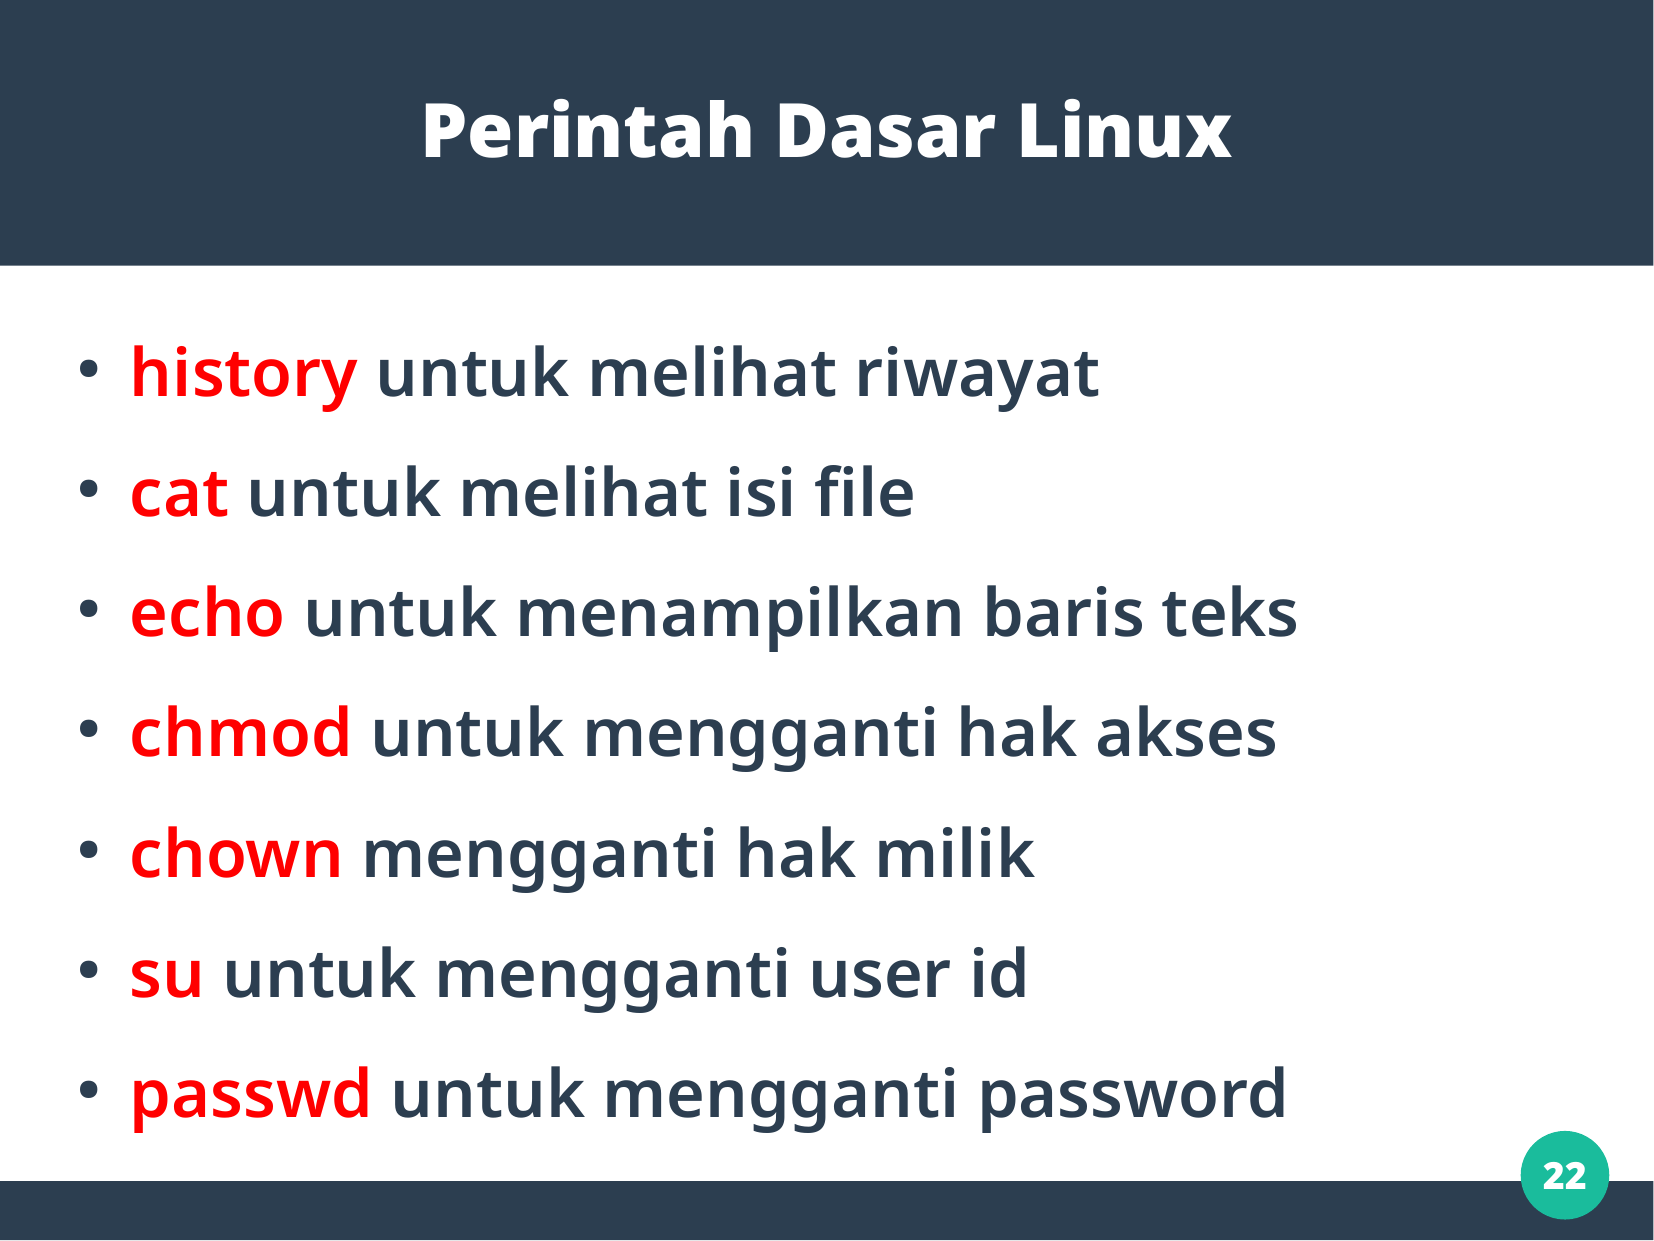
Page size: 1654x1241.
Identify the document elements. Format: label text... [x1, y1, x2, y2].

title Perintah Dasar Linux [59, 49, 1595, 207]
list history untuk melihat riwayat cat untuk melihat isi file echo untuk menampilkan baris teks chmod untuk mengganti hak akses chown mengganti hak milik su untuk mengganti user id passwd untuk mengganti password [59, 324, 1595, 1152]
